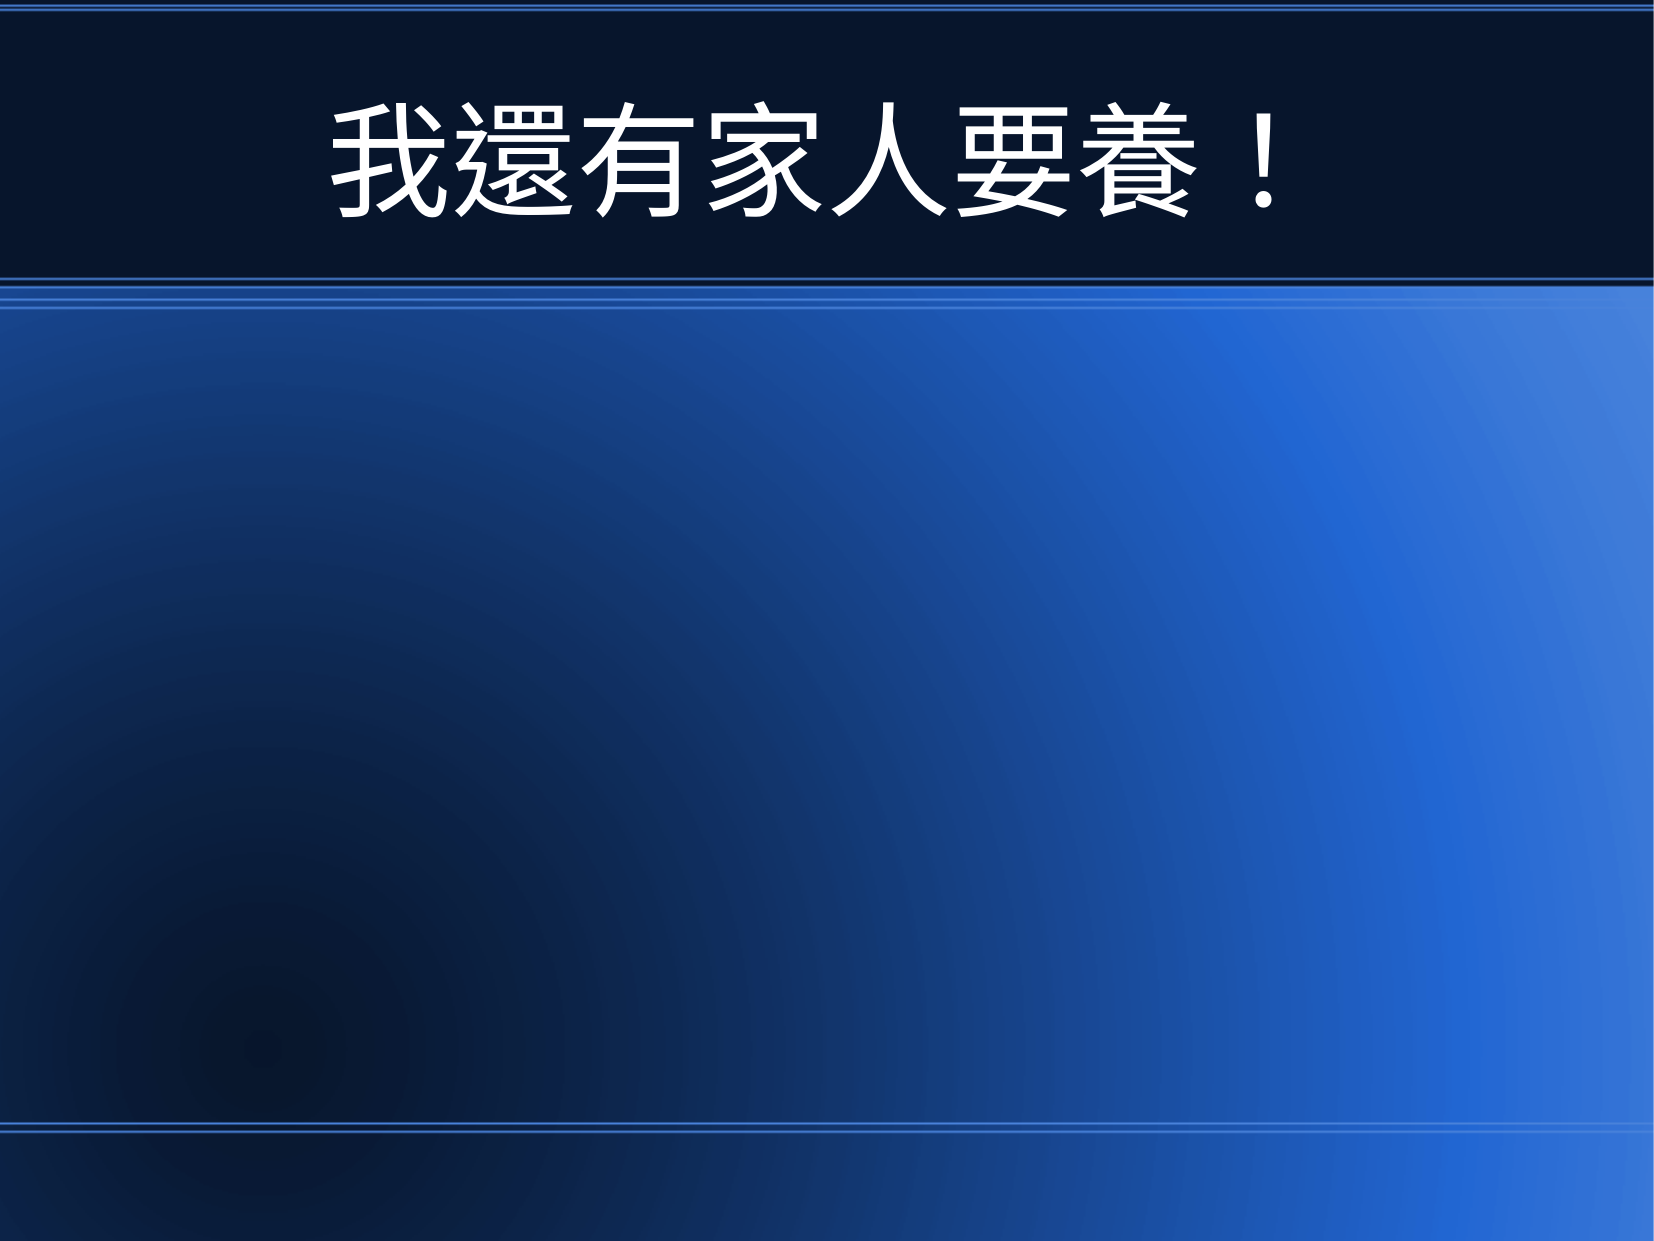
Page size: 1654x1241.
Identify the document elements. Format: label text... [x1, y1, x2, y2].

picture [0, 0, 1654, 1241]
title 我還有家人要養！ [82, 49, 1571, 257]
